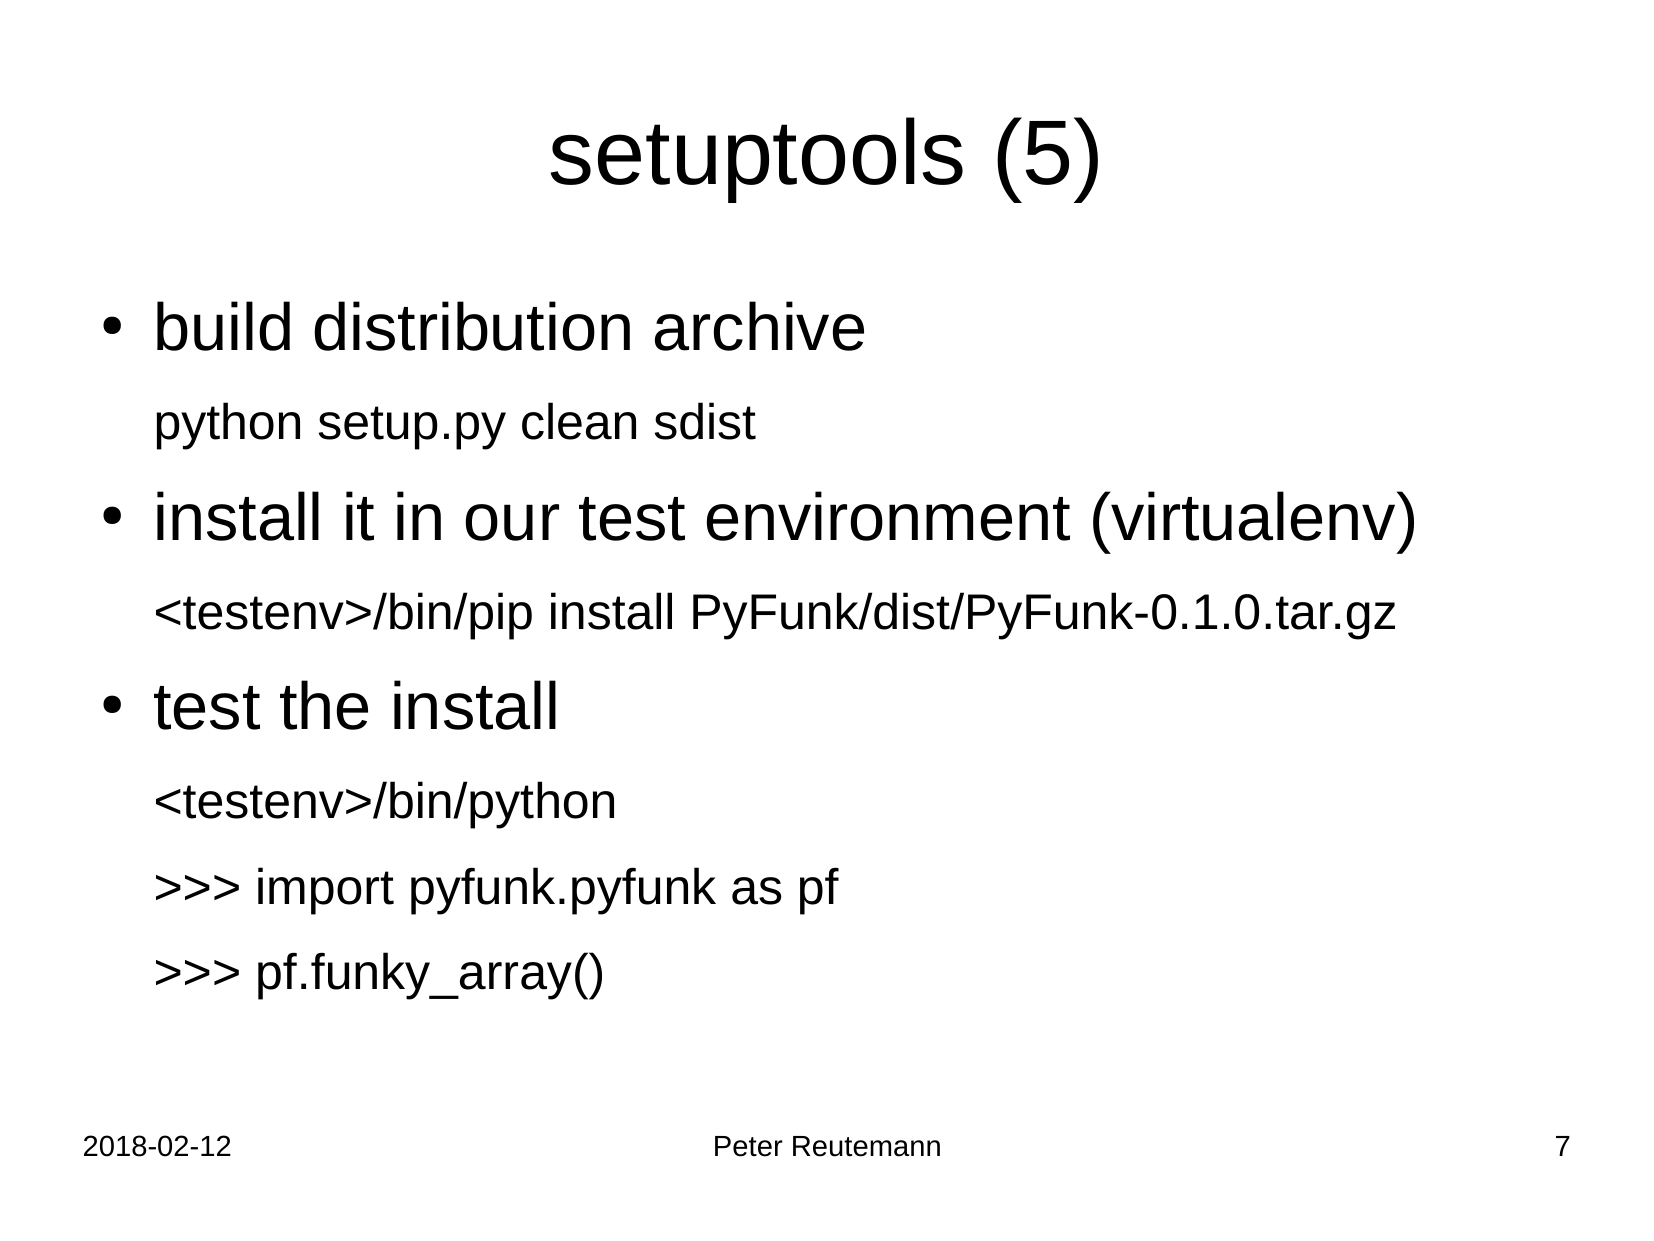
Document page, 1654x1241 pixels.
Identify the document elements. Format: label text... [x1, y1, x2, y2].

list build distribution archive python setup.py clean sdist install it in our test environment (virtualenv) <testenv>/bin/pip install PyFunk/dist/PyFunk-0.1.0.tar.gz test the install <testenv>/bin/python >>> import pyfunk.pyfunk as pf >>> pf.funky_array() [82, 290, 1538, 1010]
title setuptools (5) [82, 49, 1571, 257]
